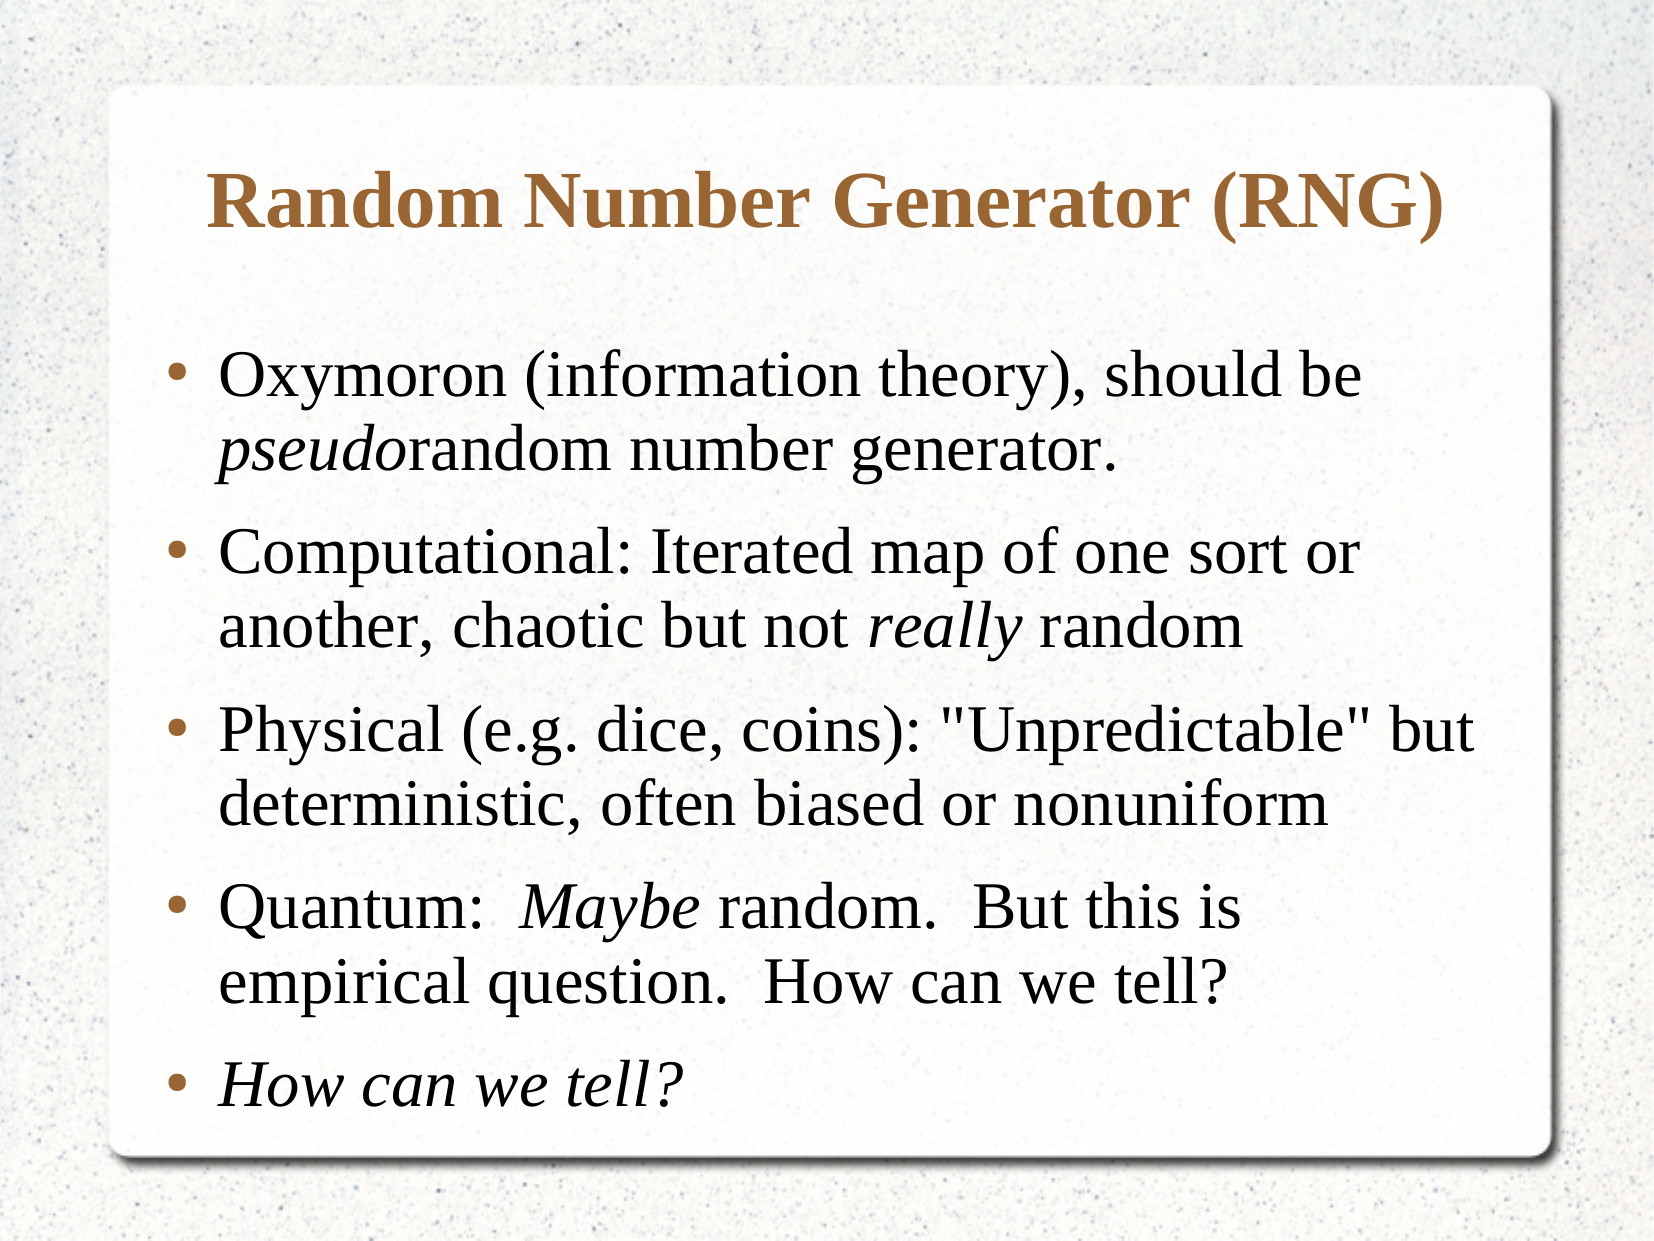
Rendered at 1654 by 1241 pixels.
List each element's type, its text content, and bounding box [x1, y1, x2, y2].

list Oxymoron (information theory), should be pseudorandom number generator. Computational: Iterated map of one sort or another, chaotic but not really random Physical (e.g. dice, coins): "Unpredictable" but deterministic, often biased or nonuniform Quantum: Maybe random. But this is empirical question. How can we tell? How can we tell? [147, 336, 1506, 1122]
title Random Number Generator (RNG) [118, 96, 1536, 304]
picture [0, 0, 1654, 1241]
